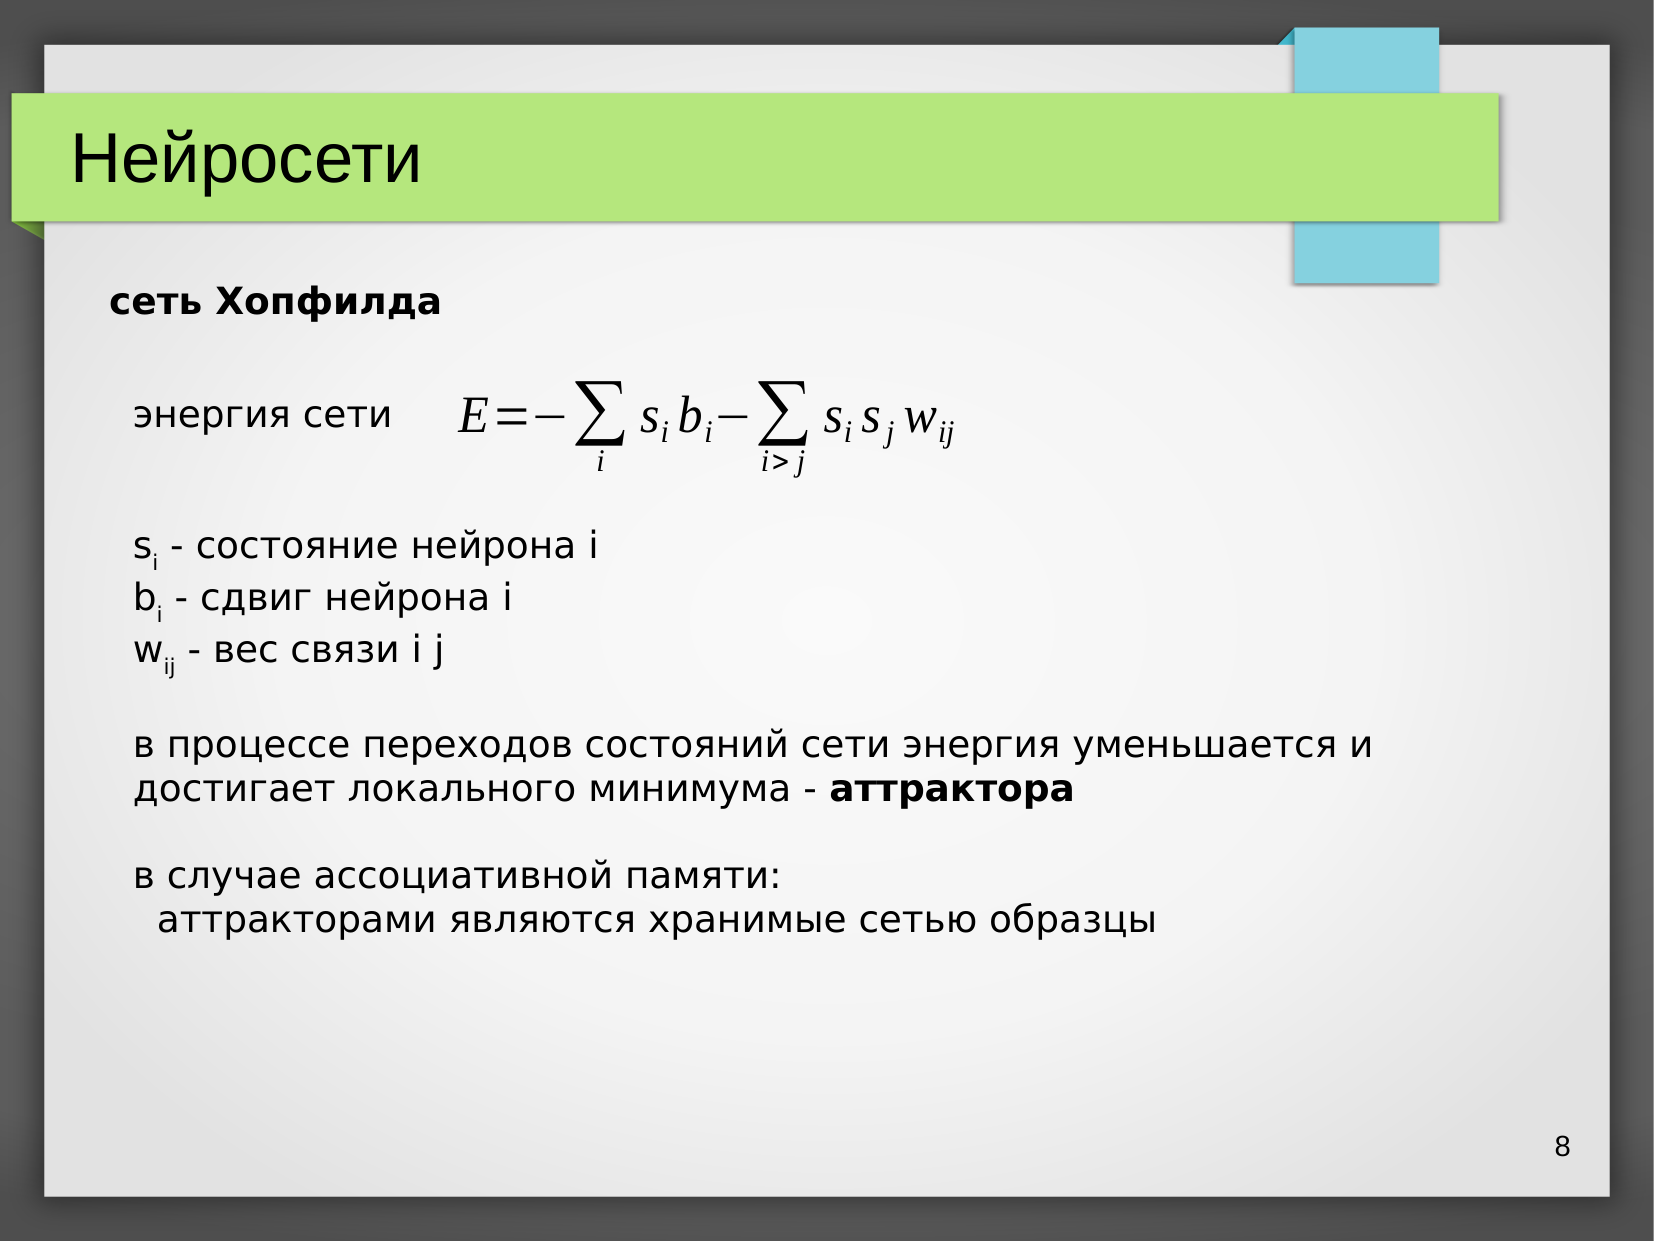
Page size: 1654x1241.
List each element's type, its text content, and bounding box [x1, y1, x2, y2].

text_box сеть Хопфилда [94, 272, 532, 331]
text_box энергия сети si - состояние нейрона i bi - сдвиг нейрона i wij - вес связи i j в процессе переходов состояний сети энергия уменьшается и достигает локального минимума - аттрактора в случае ассоциативной памяти: аттракторами являются хранимые сетью образцы [118, 385, 1489, 1166]
title Нейросети [70, 118, 1205, 199]
chart [448, 377, 963, 482]
picture [0, 0, 1654, 1241]
